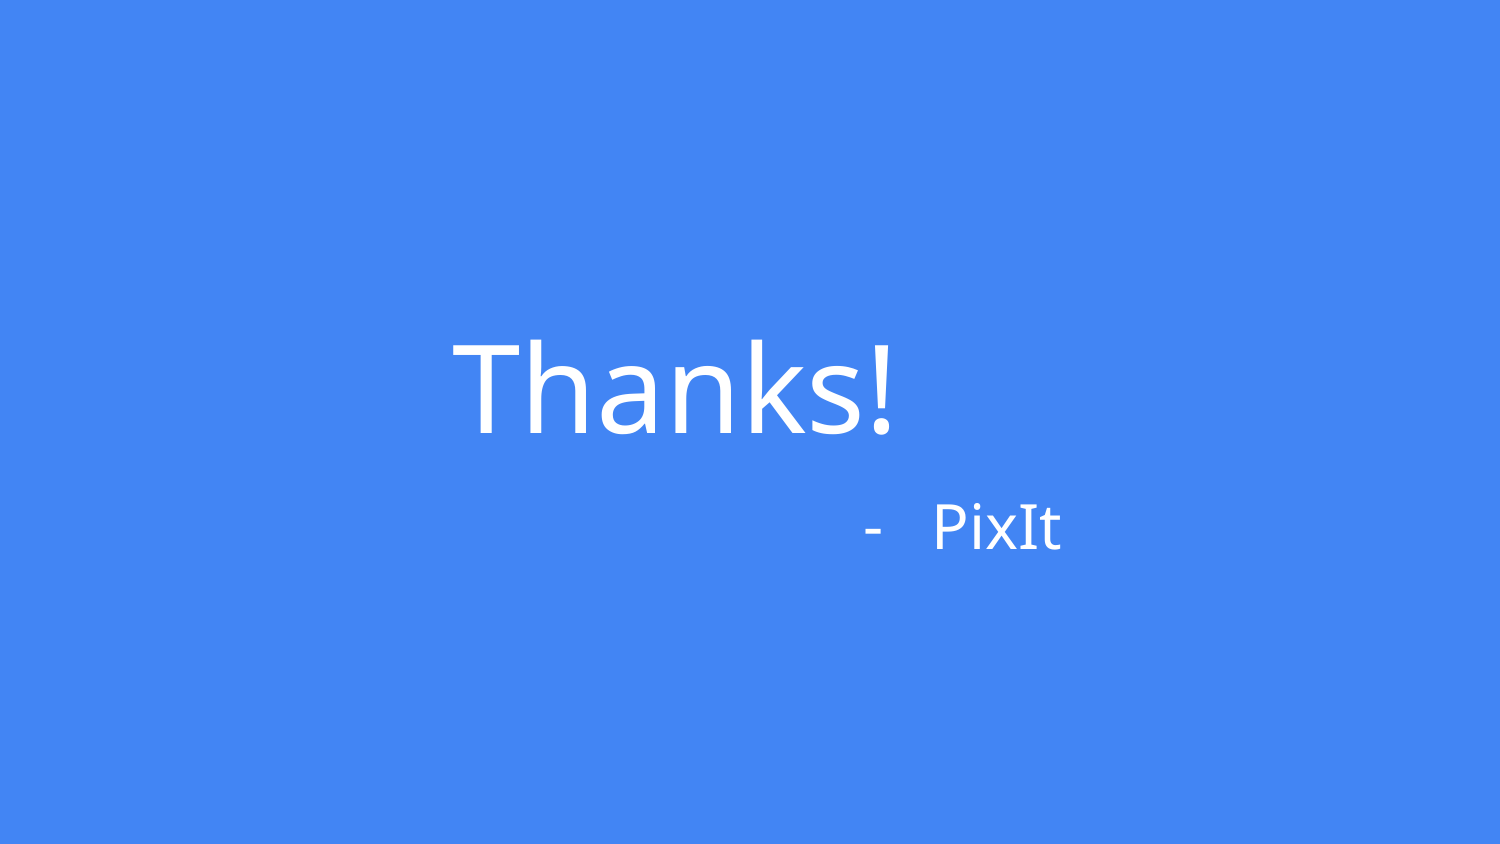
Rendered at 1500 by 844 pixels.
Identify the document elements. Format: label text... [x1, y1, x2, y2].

title Thanks! [437, 156, 984, 612]
text_box PixIt [841, 472, 1099, 595]
